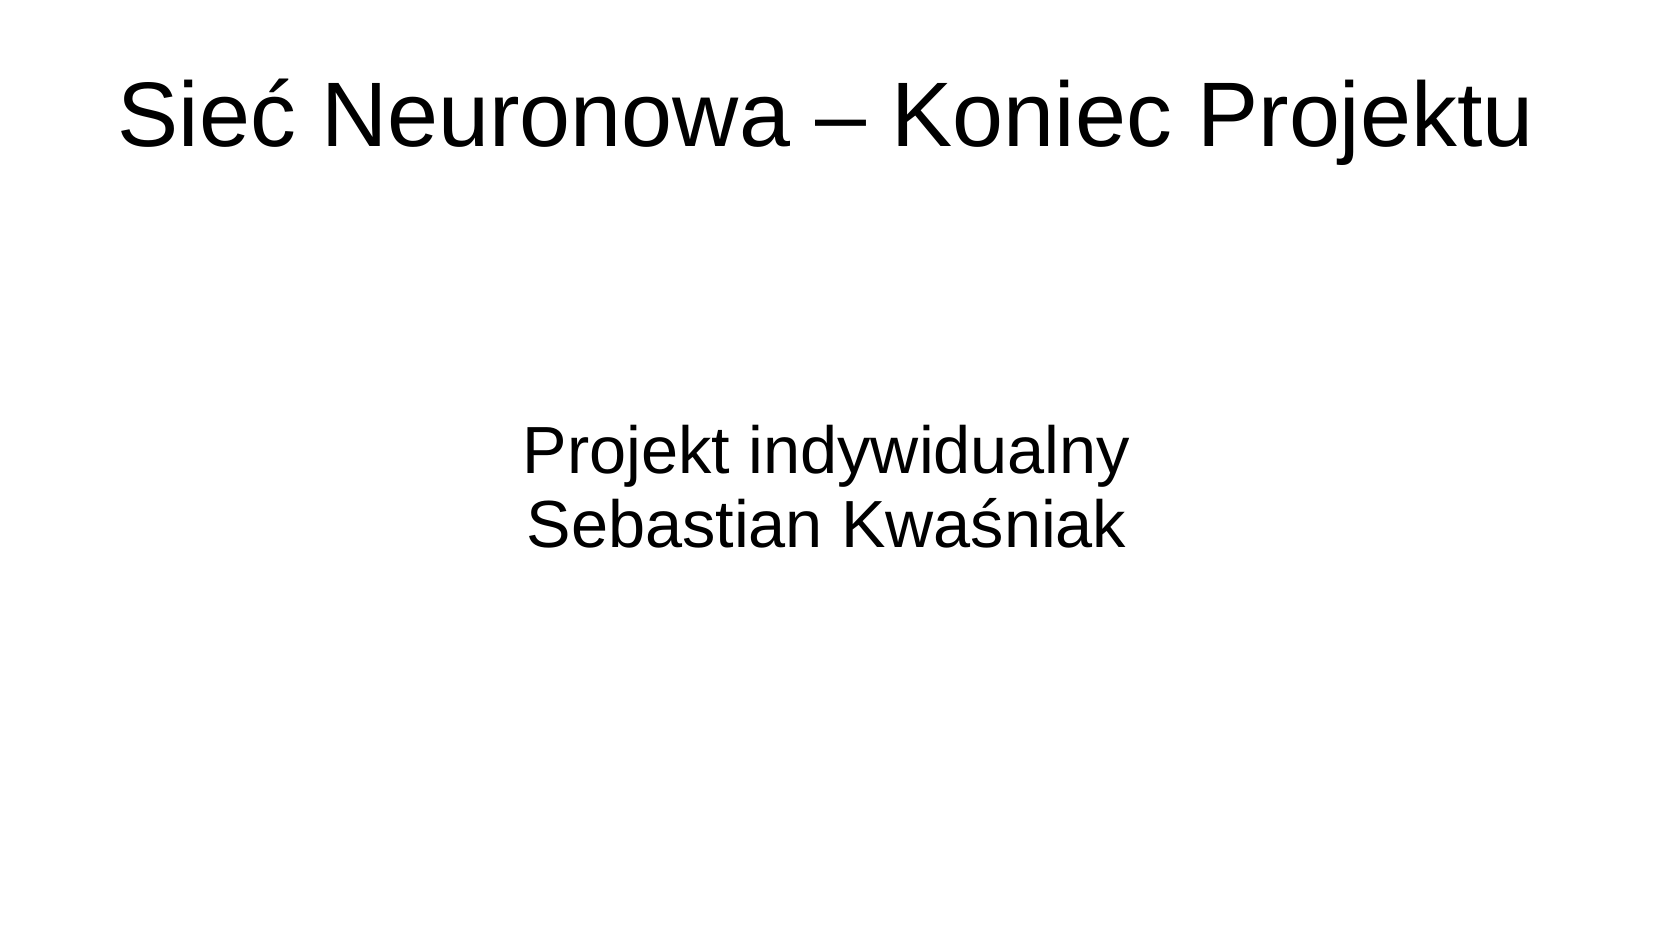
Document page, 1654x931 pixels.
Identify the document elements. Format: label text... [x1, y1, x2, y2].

subtitle Projekt indywidualny Sebastian Kwaśniak [82, 217, 1571, 758]
title Sieć Neuronowa – Koniec Projektu [82, 37, 1571, 193]
